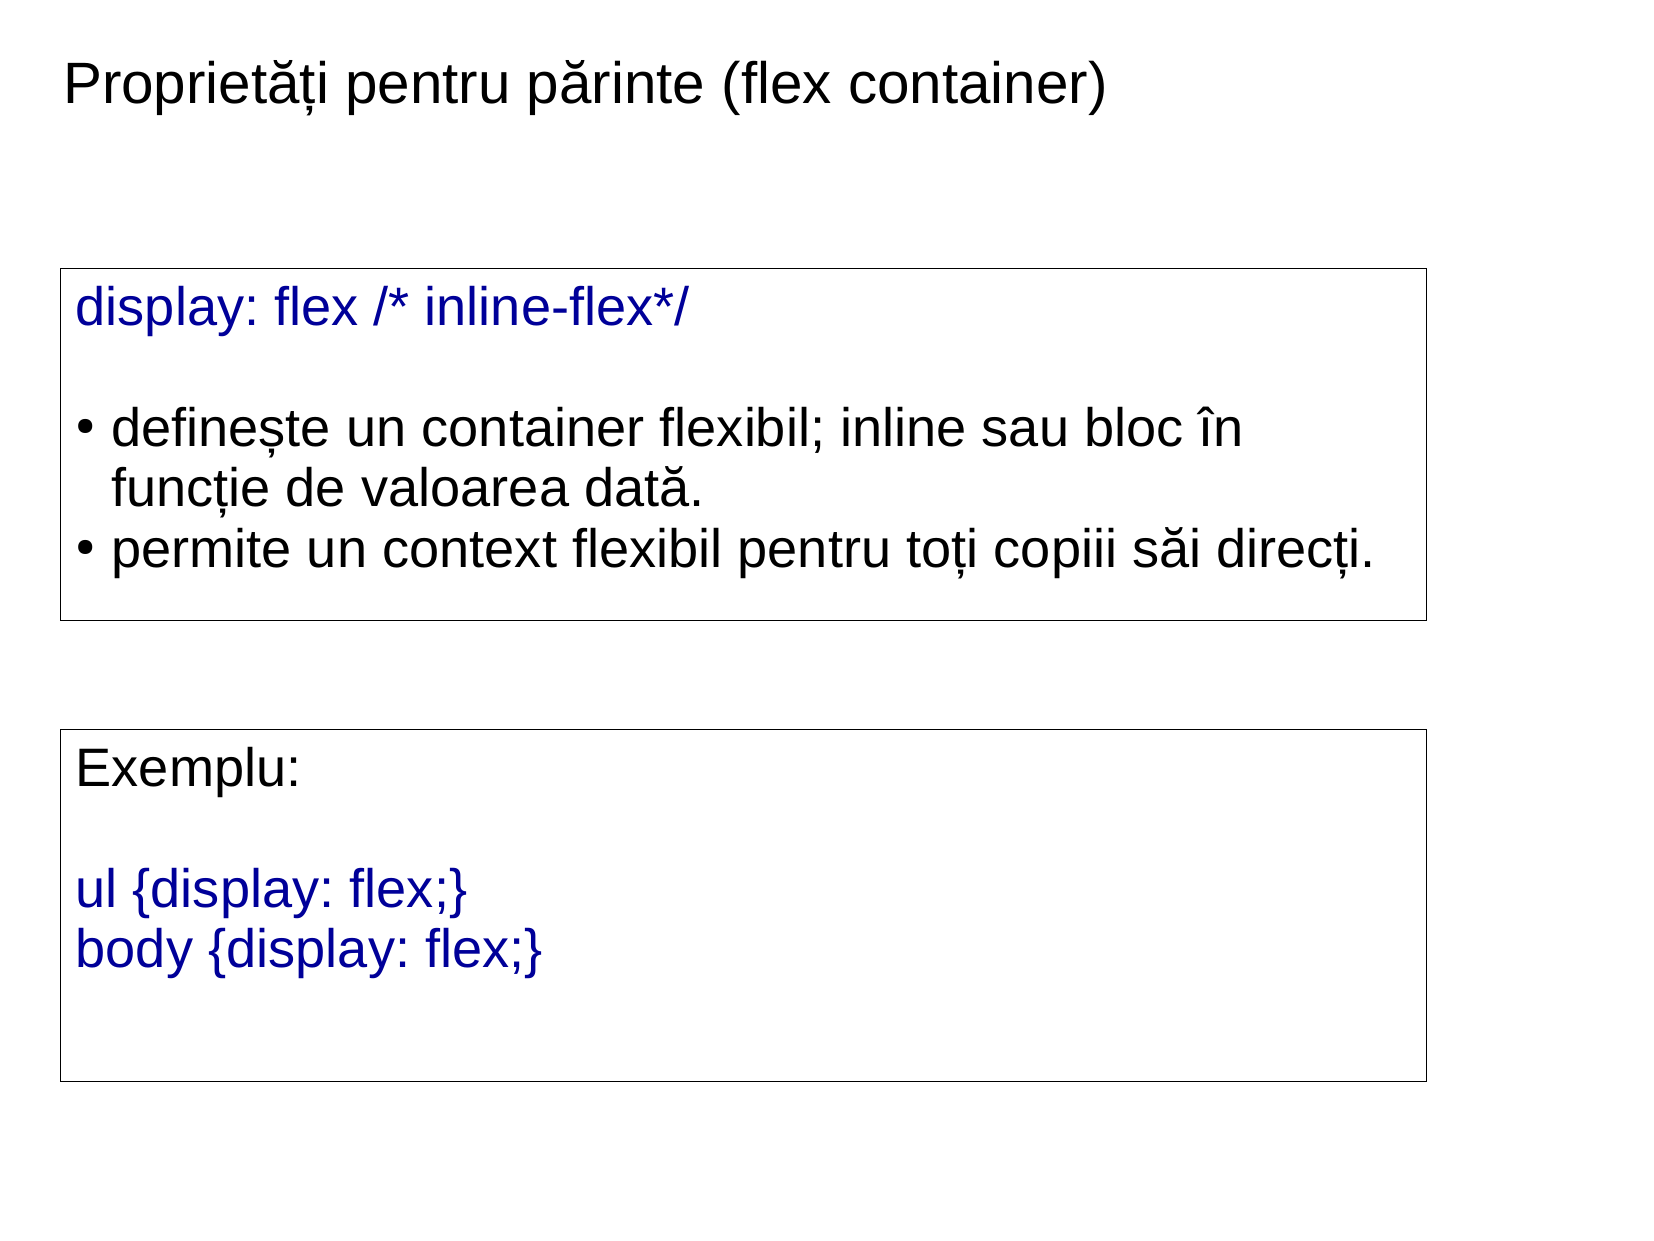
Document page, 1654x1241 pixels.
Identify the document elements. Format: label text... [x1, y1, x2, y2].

text_box display: flex /* inline-flex*/ definește un container flexibil; inline sau bloc în funcție de valoarea dată. permite un context flexibil pentru toți copiii săi direcți. [60, 268, 1427, 621]
text_box Exemplu: ul {display: flex;} body {display: flex;} [60, 729, 1427, 1082]
text_box Proprietăți pentru părinte (flex container) [48, 43, 1301, 144]
